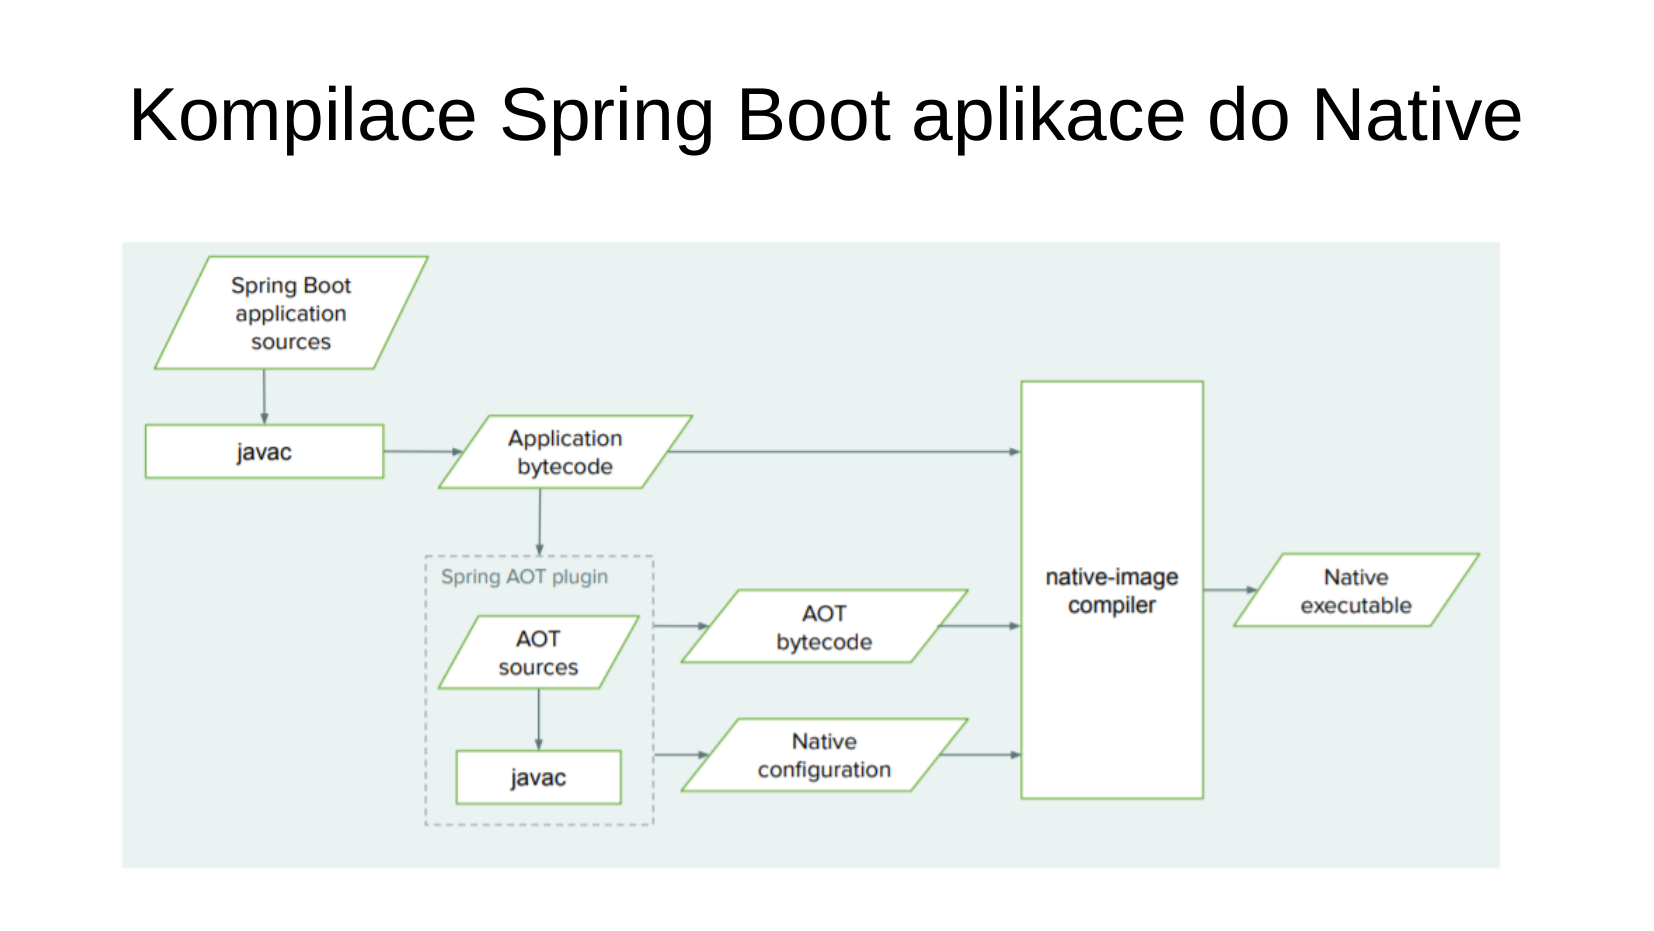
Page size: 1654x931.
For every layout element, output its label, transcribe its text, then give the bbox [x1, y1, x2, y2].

picture [92, 217, 1538, 901]
title Kompilace Spring Boot aplikace do Native [82, 37, 1571, 193]
